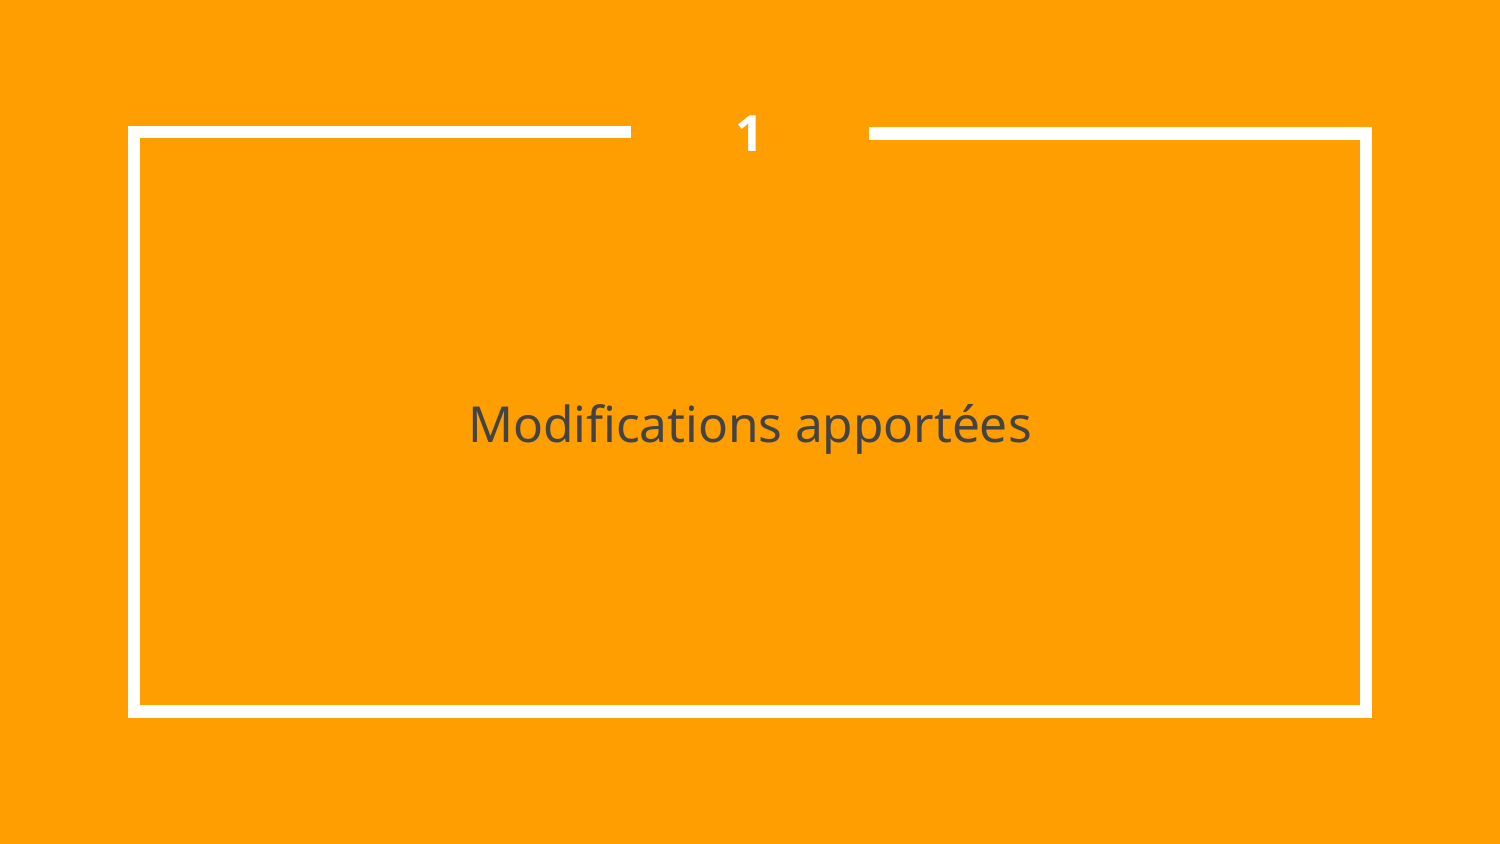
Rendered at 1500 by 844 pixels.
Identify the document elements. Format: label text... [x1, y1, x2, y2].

text_box 1 [633, 86, 867, 177]
title Modifications apportées [317, 376, 1183, 468]
